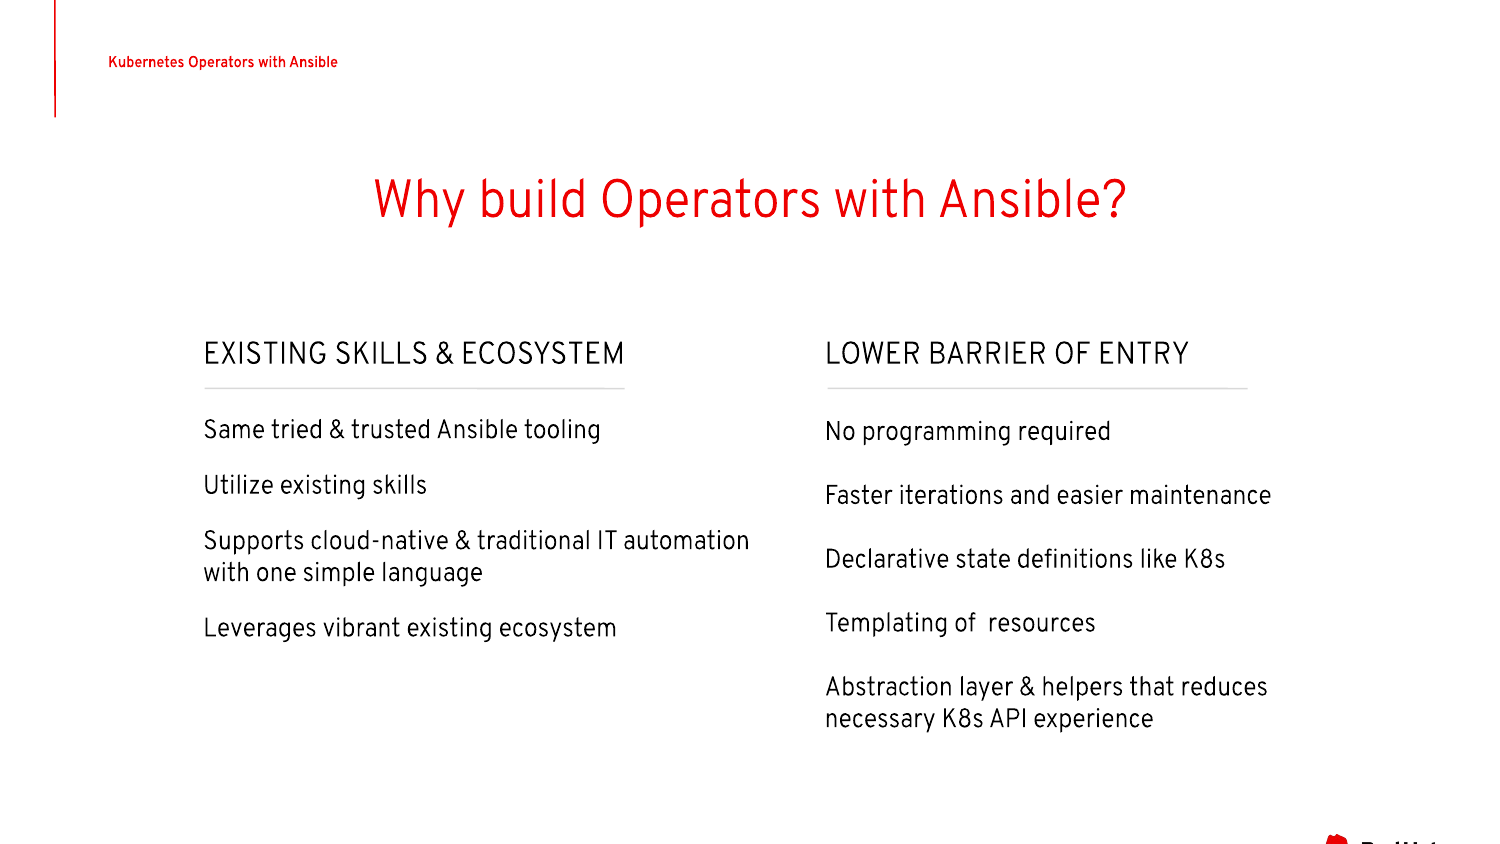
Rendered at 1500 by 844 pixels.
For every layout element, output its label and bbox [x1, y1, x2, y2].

picture [1317, 834, 1438, 844]
text_box [0, 0, 1500, 844]
